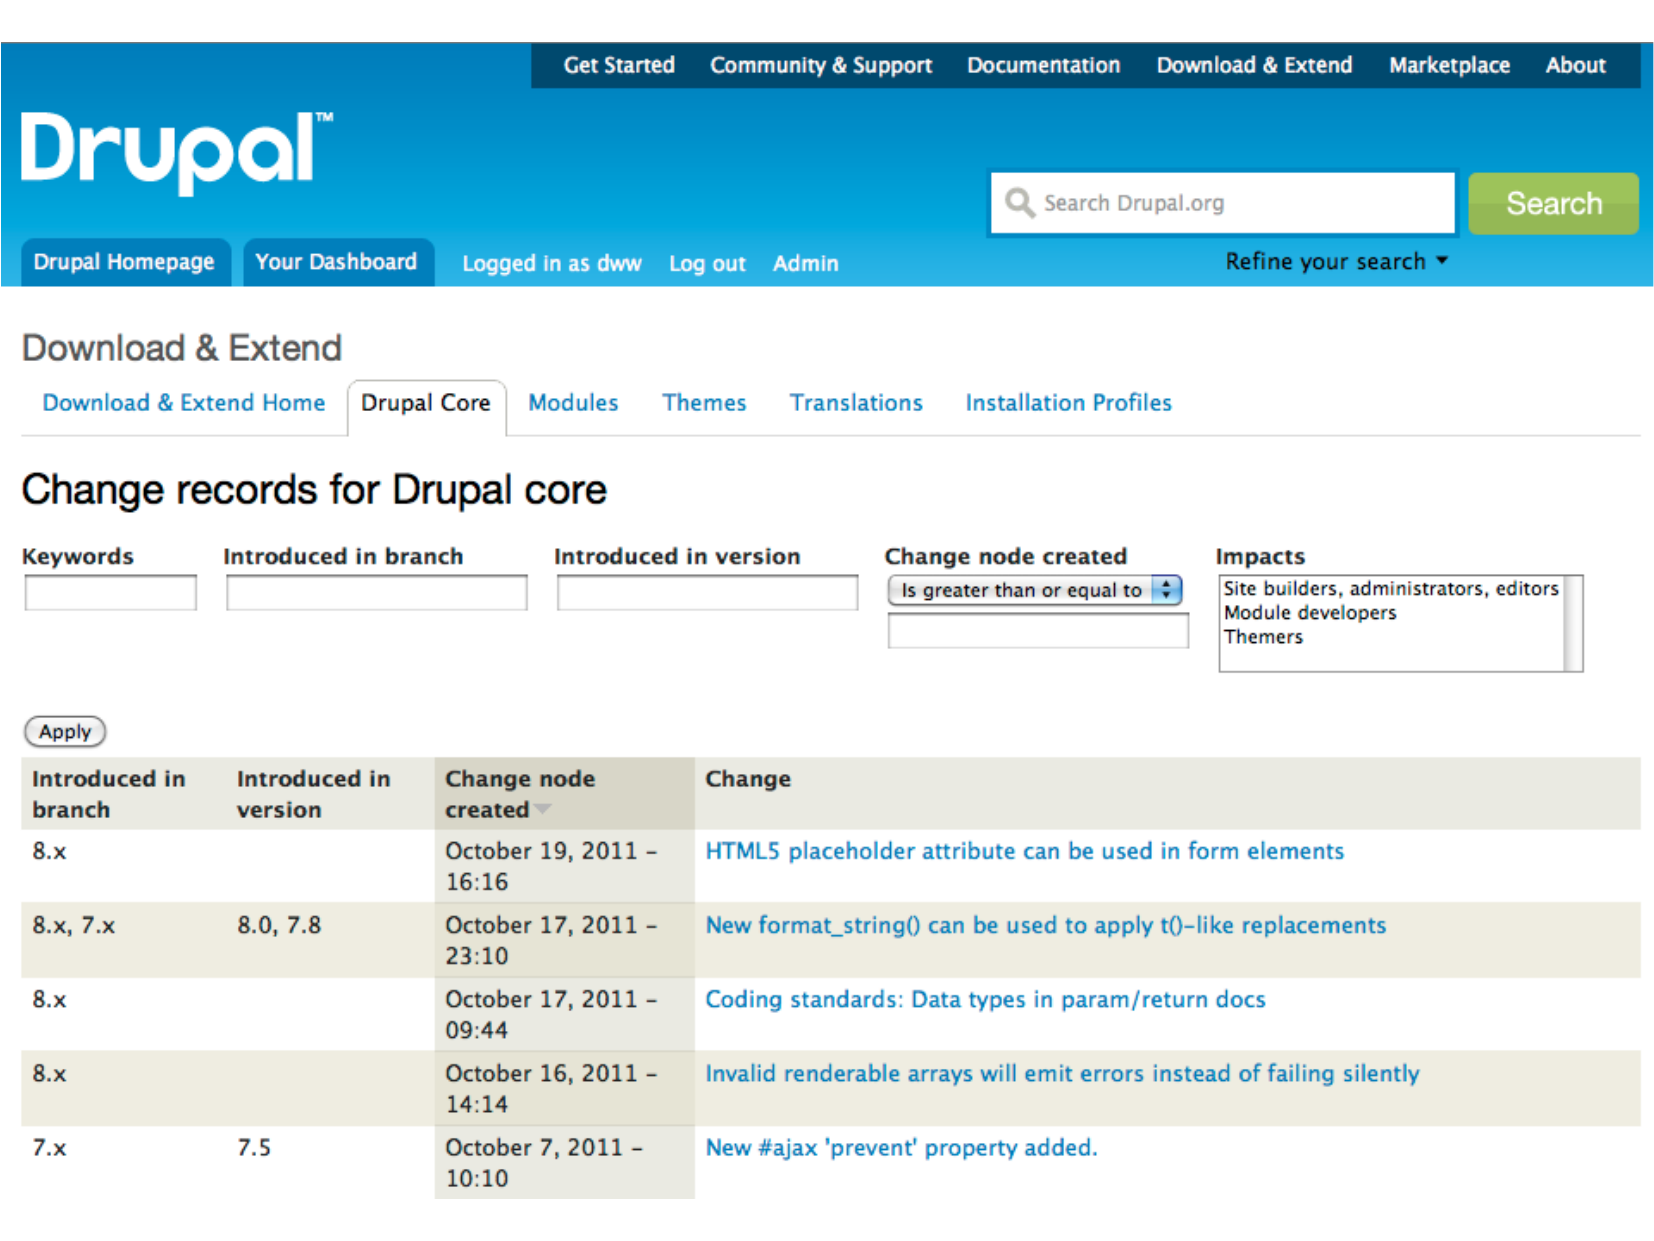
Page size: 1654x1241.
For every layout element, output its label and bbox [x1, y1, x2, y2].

picture [854, 56, 932, 77]
picture [35, 254, 69, 270]
picture [1469, 173, 1639, 235]
picture [72, 252, 100, 274]
picture [297, 113, 312, 181]
picture [316, 113, 333, 121]
picture [239, 126, 293, 181]
picture [108, 254, 214, 274]
picture [1262, 56, 1277, 74]
picture [80, 127, 121, 181]
picture [831, 56, 846, 74]
picture [604, 56, 674, 74]
picture [1545, 56, 1606, 74]
picture [1, 241, 1654, 1199]
picture [256, 254, 269, 269]
picture [311, 254, 345, 270]
picture [1390, 56, 1510, 78]
picture [1285, 56, 1353, 74]
picture [711, 56, 827, 78]
picture [296, 257, 303, 269]
picture [564, 56, 598, 74]
picture [22, 113, 74, 181]
picture [992, 173, 1455, 233]
picture [968, 57, 1120, 74]
picture [1157, 56, 1256, 74]
picture [348, 252, 417, 270]
picture [270, 257, 293, 270]
picture [125, 128, 174, 181]
picture [178, 126, 234, 197]
